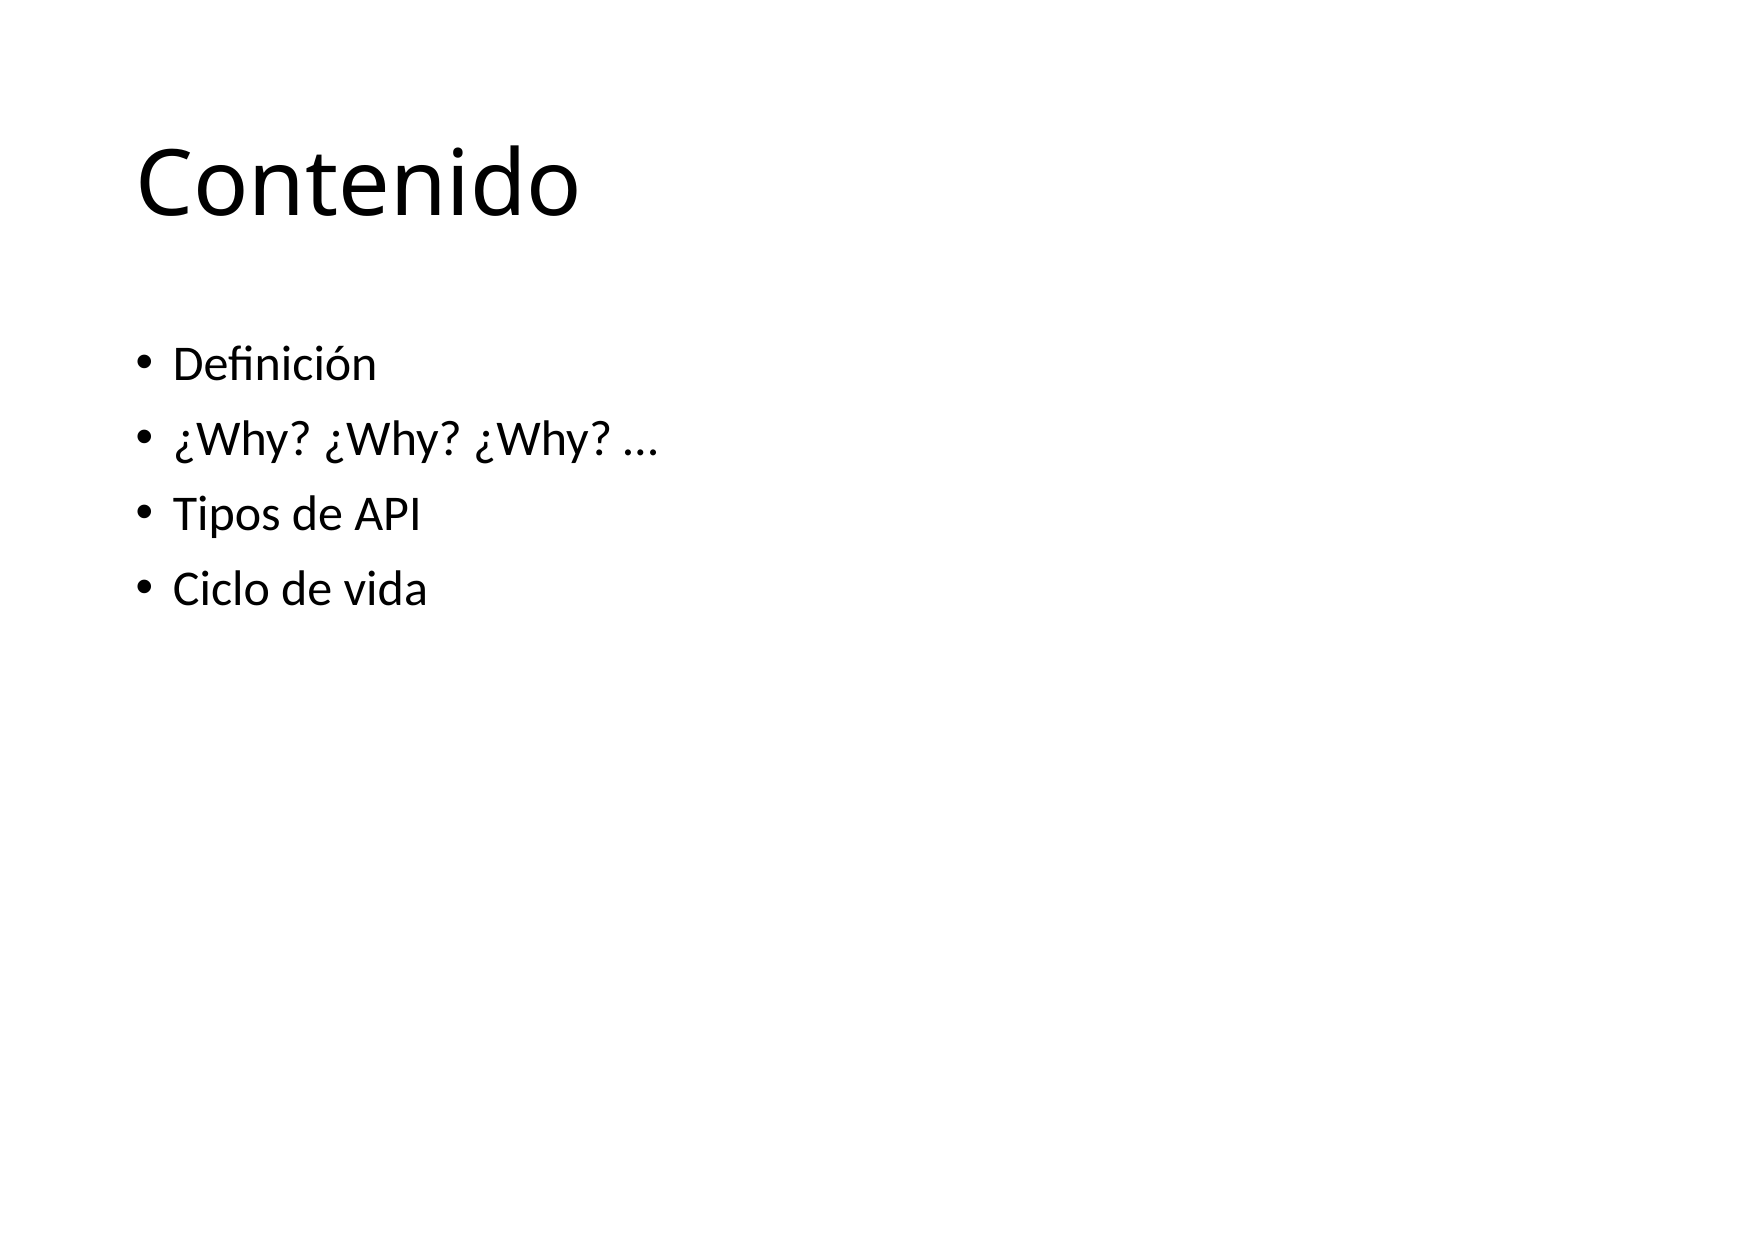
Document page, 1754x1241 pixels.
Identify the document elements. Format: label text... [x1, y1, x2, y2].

list Definición ¿Why? ¿Why? ¿Why? … Tipos de API Ciclo de vida [120, 330, 1634, 1117]
title Contenido [120, 65, 1634, 306]
